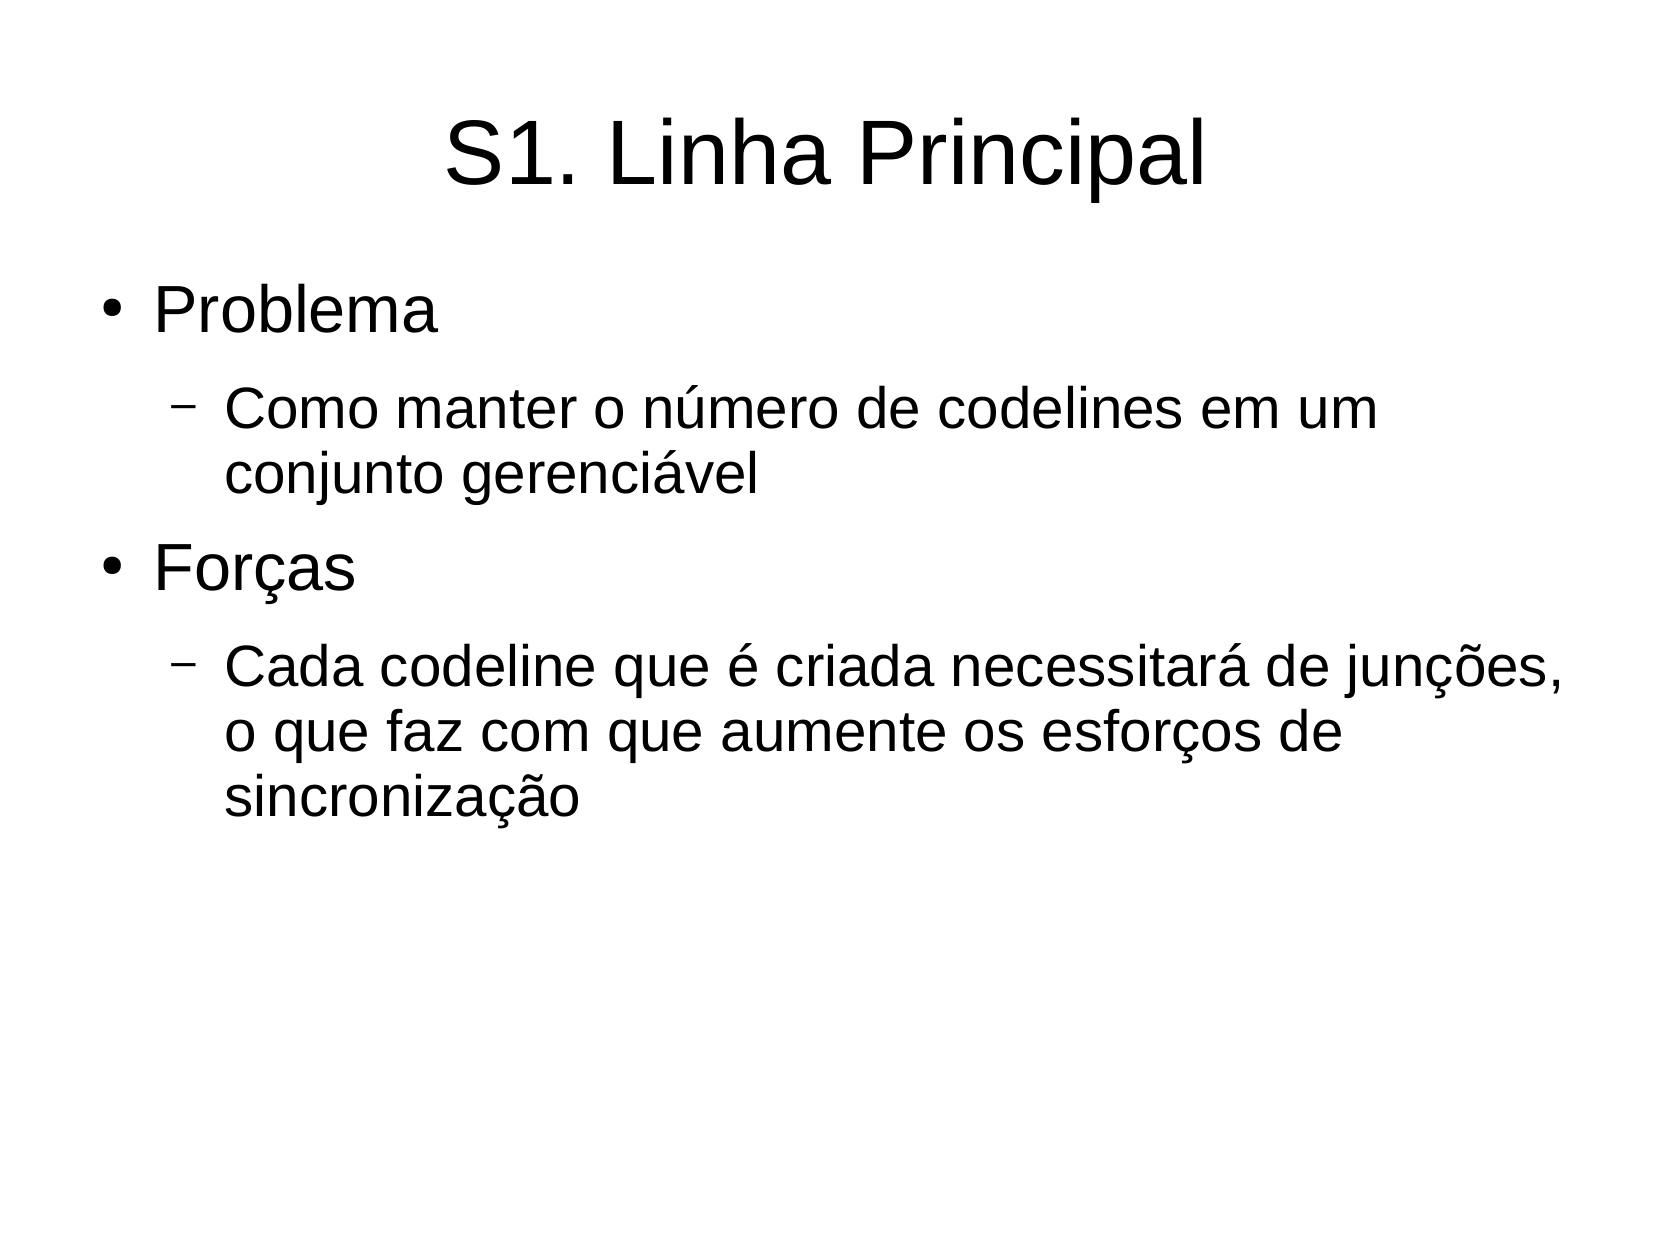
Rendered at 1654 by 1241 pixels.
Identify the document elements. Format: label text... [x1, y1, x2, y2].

title S1. Linha Principal [82, 49, 1571, 257]
list Problema Como manter o número de codelines em um conjunto gerenciável Forças Cada codeline que é criada necessitará de junções, o que faz com que aumente os esforços de sincronização [82, 271, 1571, 1111]
